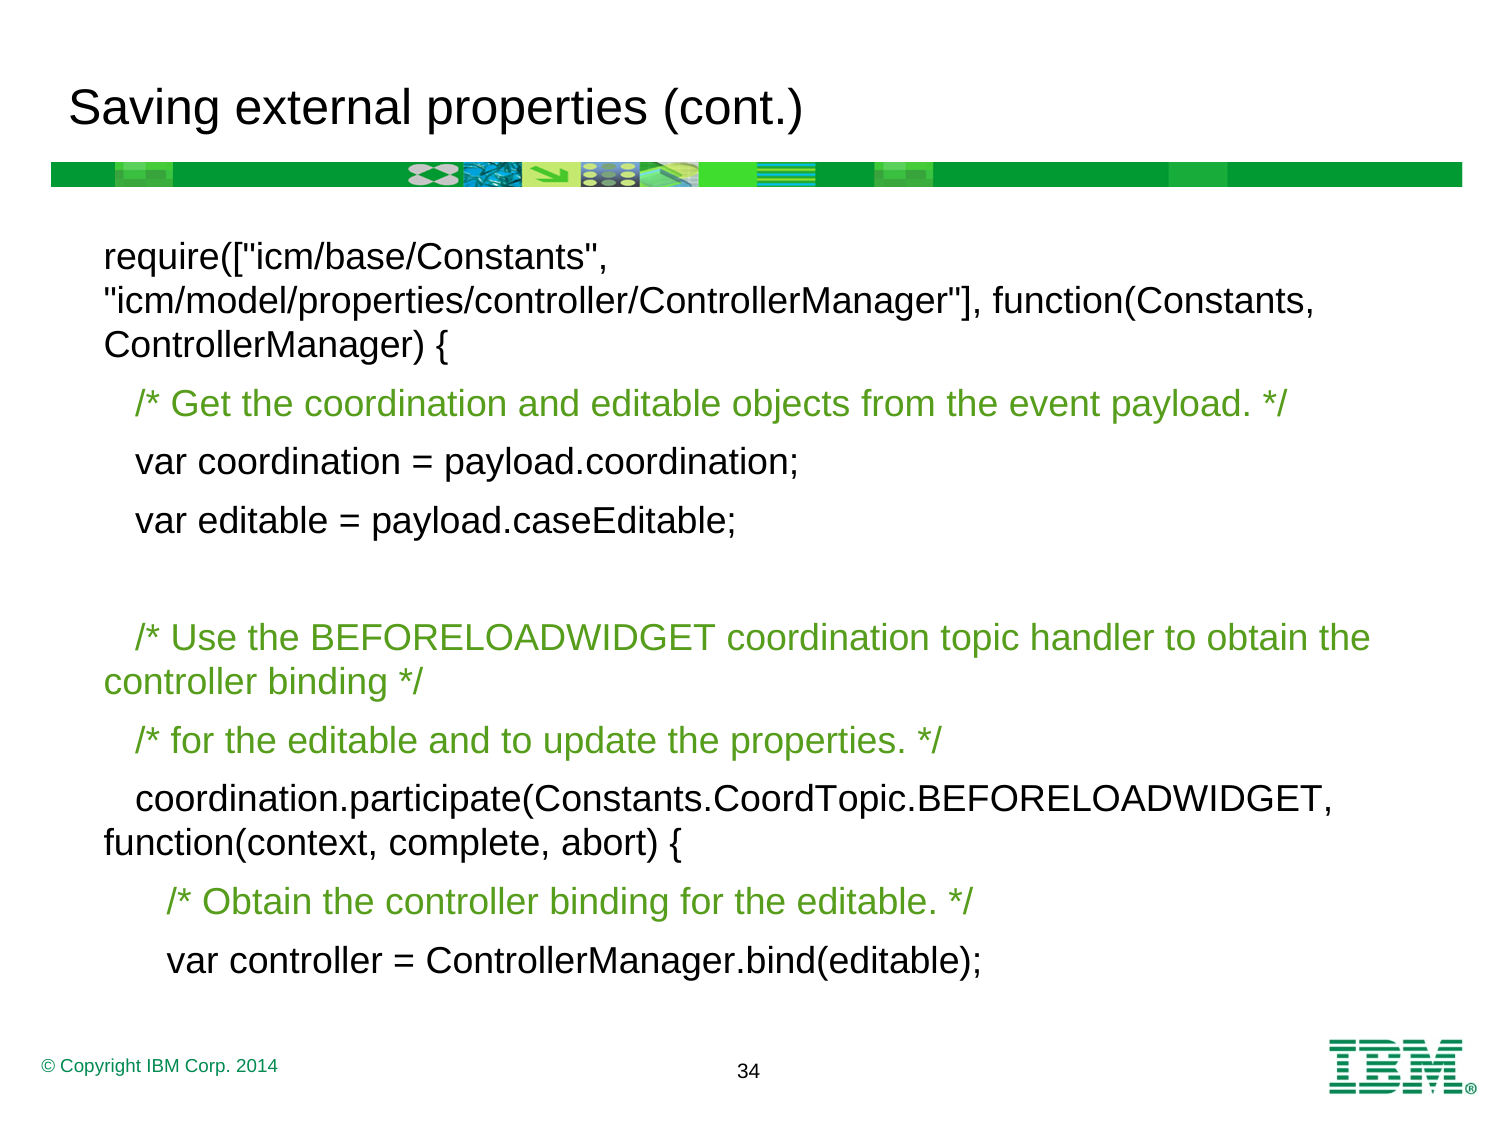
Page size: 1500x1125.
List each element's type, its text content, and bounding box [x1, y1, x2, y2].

picture [50, 161, 1463, 189]
title Saving external properties (cont.) [53, 42, 1239, 171]
picture [1327, 1037, 1479, 1096]
list require(["icm/base/Constants", "icm/model/properties/controller/ControllerManager"], function(Constants, ControllerManager) { /* Get the coordination and editable objects from the event payload. */ var coordination = payload.coordination; var editable = payload.caseEditable; /* Use the BEFORELOADWIDGET coordination topic handler to obtain the controller binding */ /* for the editable and to update the properties. */ coordination.participate(Constants.CoordTopic.BEFORELOADWIDGET, function(context, complete, abort) { /* Obtain the controller binding for the editable. */ var controller = ControllerManager.bind(editable); [32, 226, 1471, 1046]
